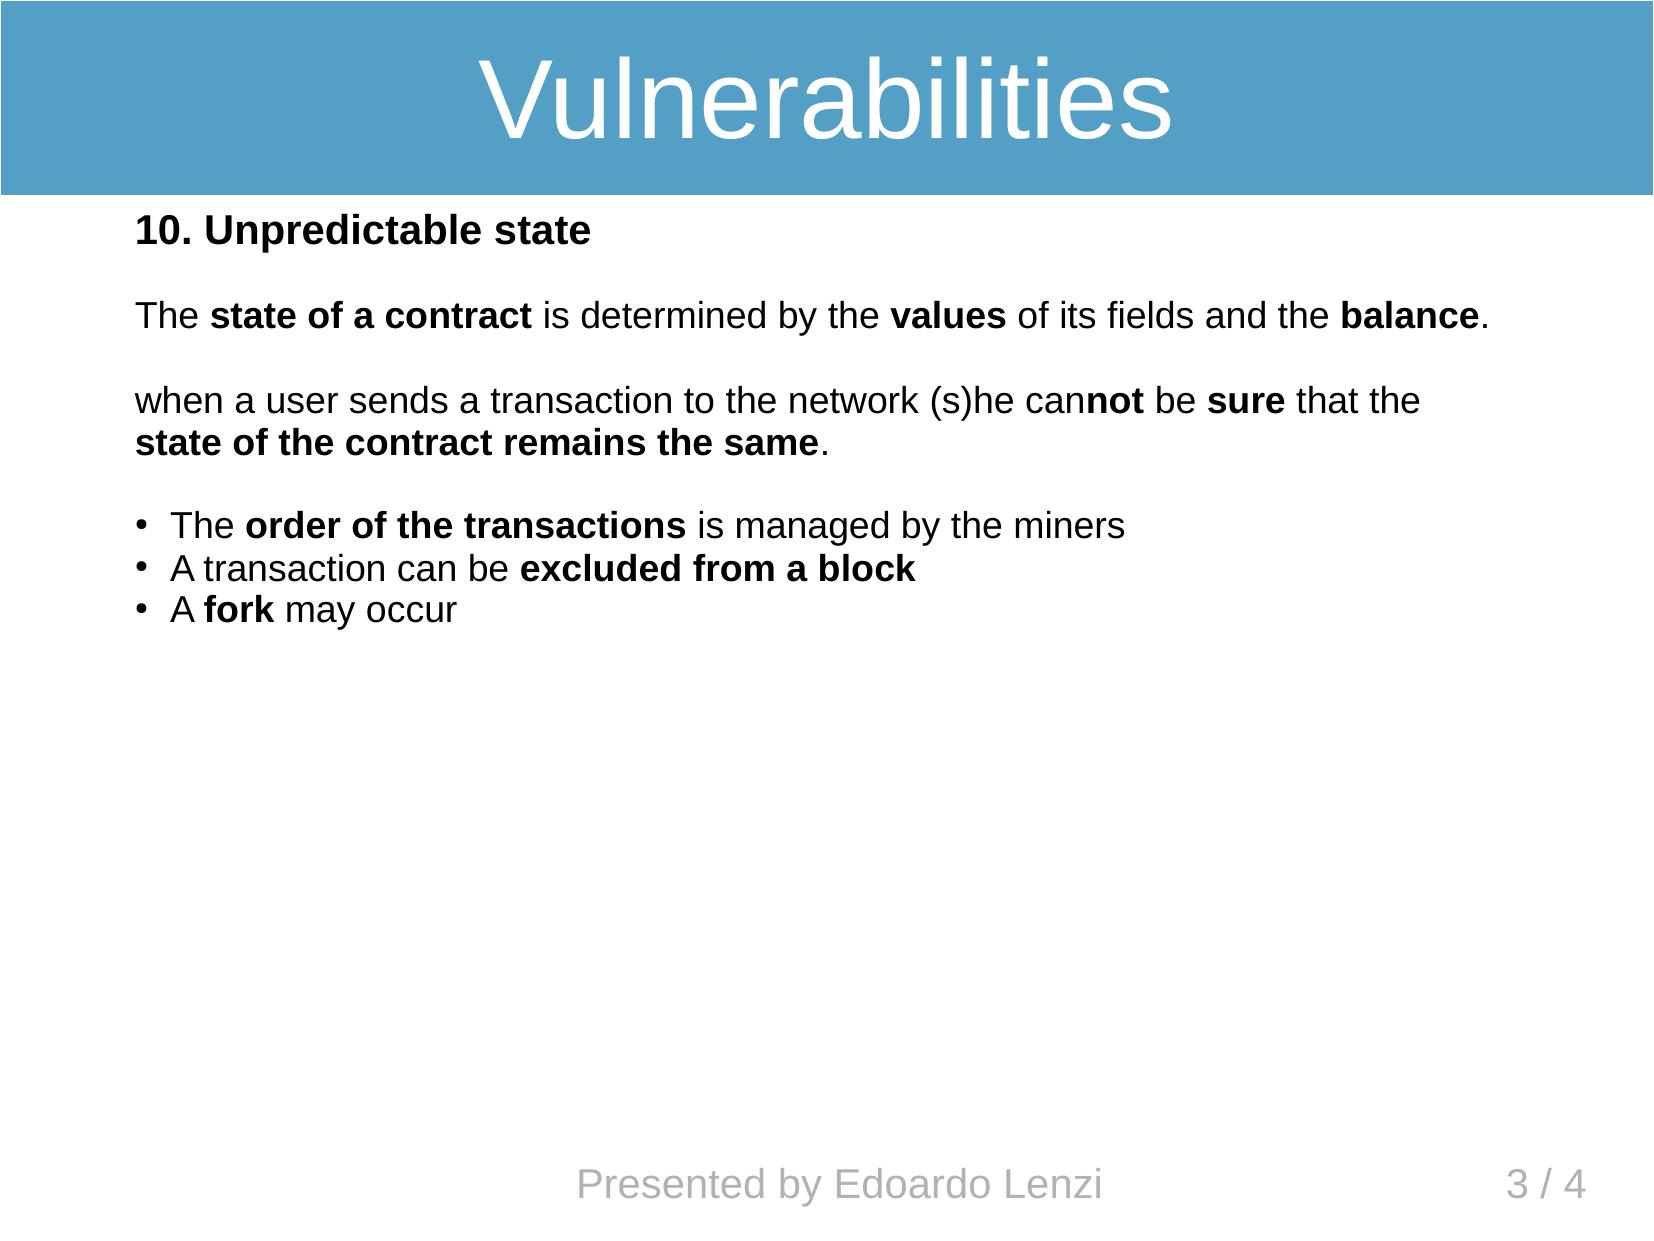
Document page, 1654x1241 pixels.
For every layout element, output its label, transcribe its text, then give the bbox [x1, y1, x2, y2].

text_box 10. Unpredictable state The state of a contract is determined by the values of its fields and the balance. when a user sends a transaction to the network (s)he cannot be sure that the state of the contract remains the same. The order of the transactions is managed by the miners A transaction can be excluded from a block A fork may occur [120, 199, 1516, 937]
title Vulnerabilities [82, 0, 1571, 204]
text_box [0, 0, 82, 196]
text_box [1571, 0, 1654, 196]
list Presented by Edoardo Lenzi 3 / 4 [505, 1160, 1654, 1241]
